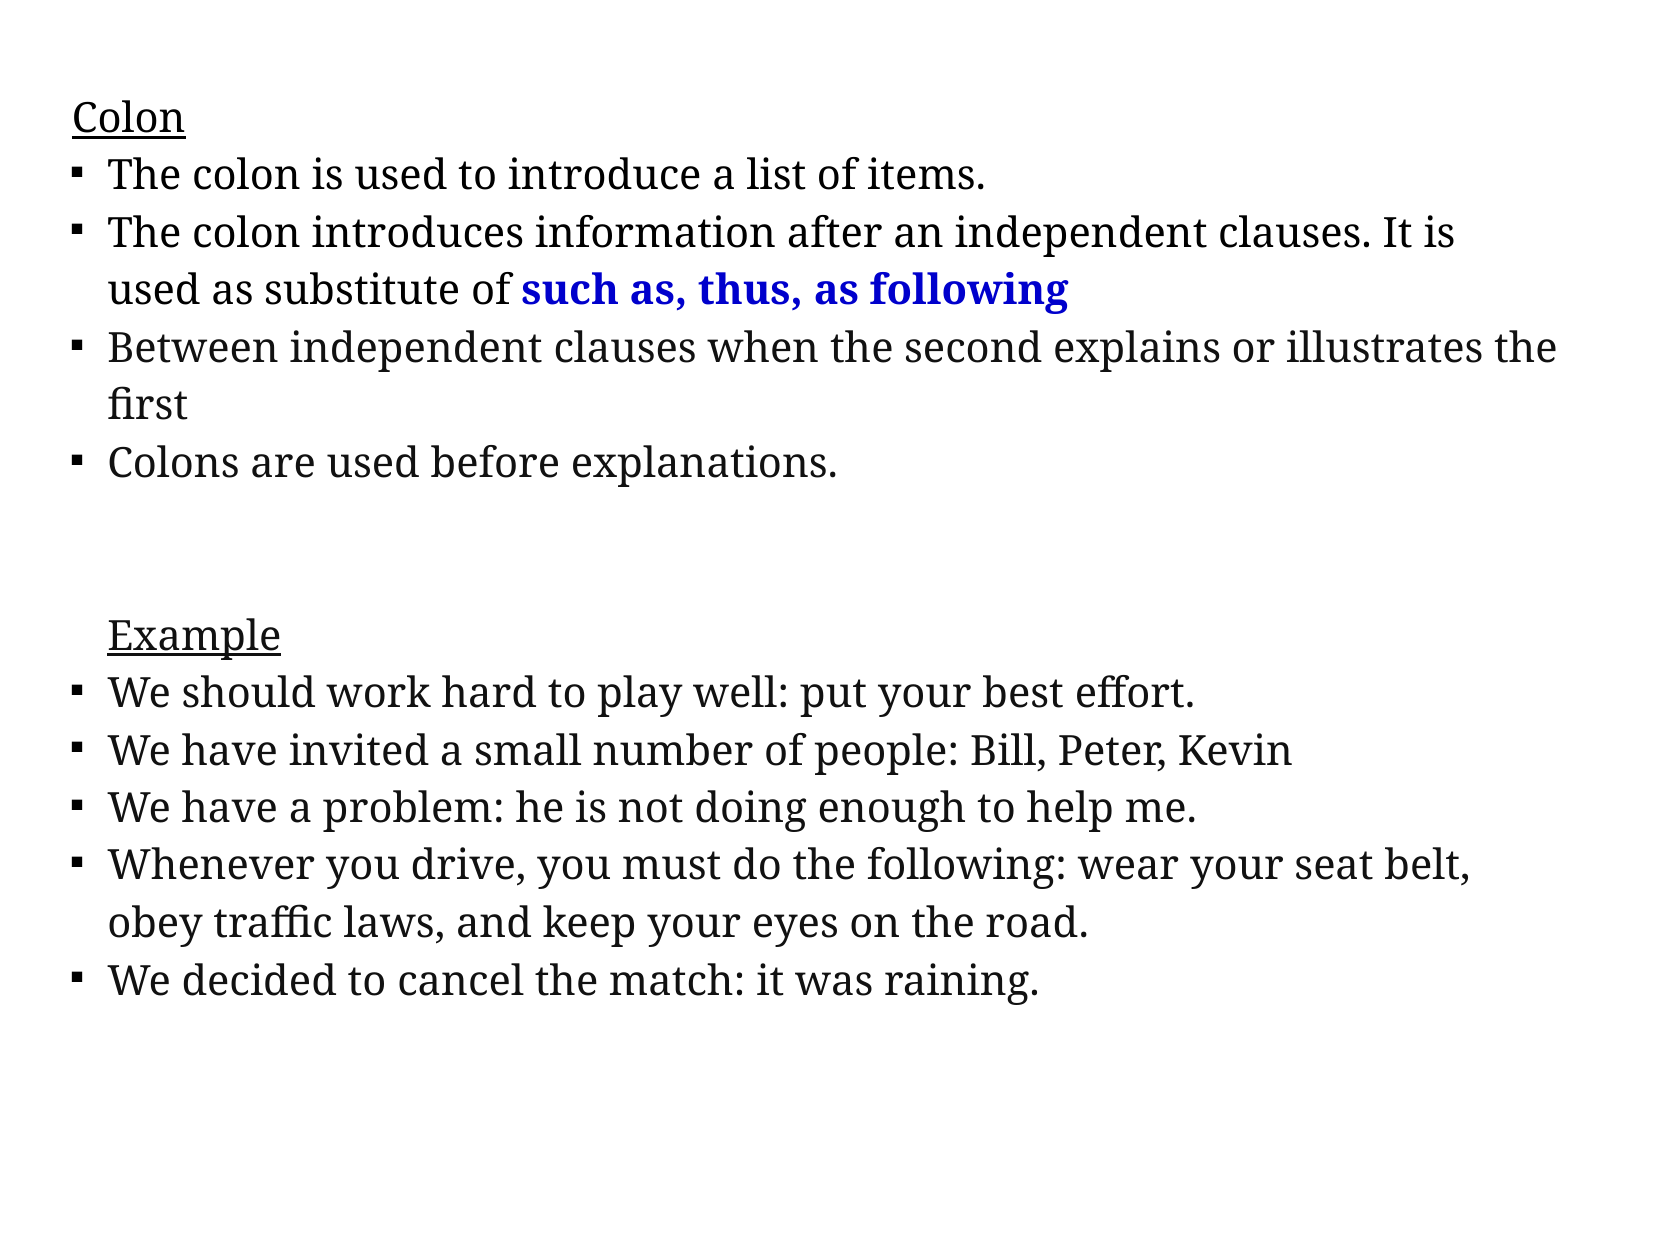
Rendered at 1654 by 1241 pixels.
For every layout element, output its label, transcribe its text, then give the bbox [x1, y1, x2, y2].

text_box Colon The colon is used to introduce a list of items. The colon introduces information after an independent clauses. It is used as substitute of such as, thus, as following Between independent clauses when the second explains or illustrates the first Colons are used before explanations. Example We should work hard to play well: put your best effort. We have invited a small number of people: Bill, Peter, Kevin We have a problem: he is not doing enough to help me. Whenever you drive, you must do the following: wear your seat belt, obey traffic laws, and keep your eyes on the road. We decided to cancel the match: it was raining. [71, 31, 1560, 1140]
